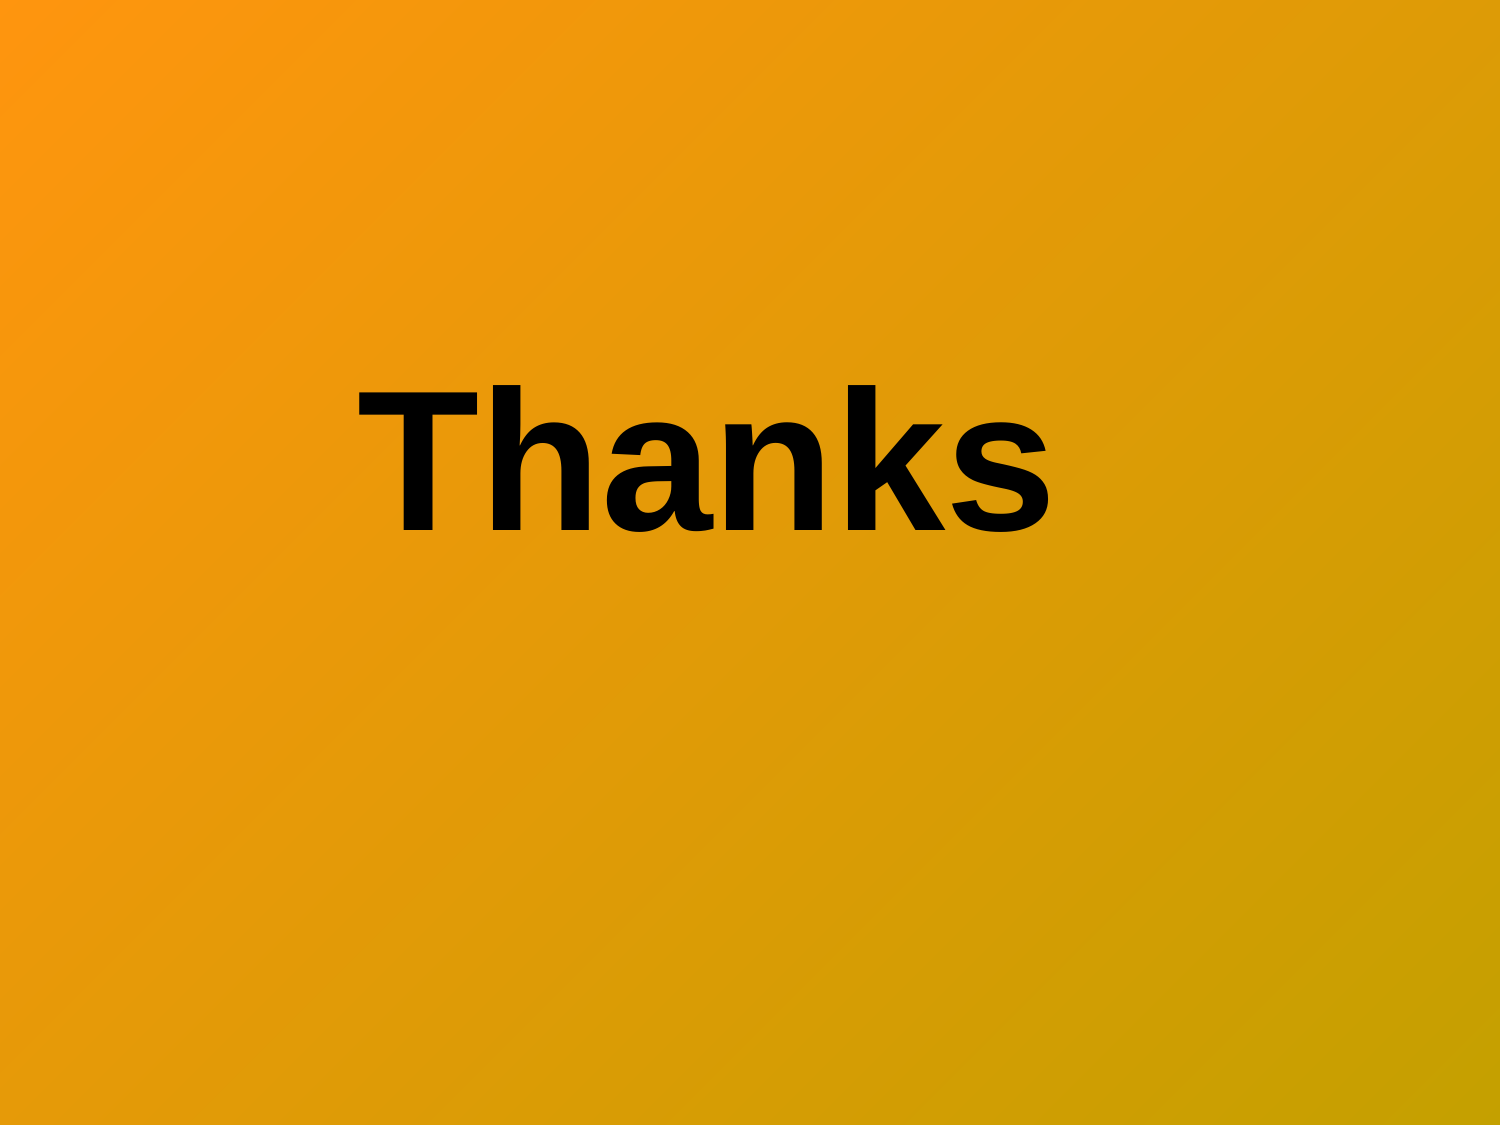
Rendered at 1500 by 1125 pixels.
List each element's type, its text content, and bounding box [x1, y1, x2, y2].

text_box Thanks [342, 342, 1073, 581]
